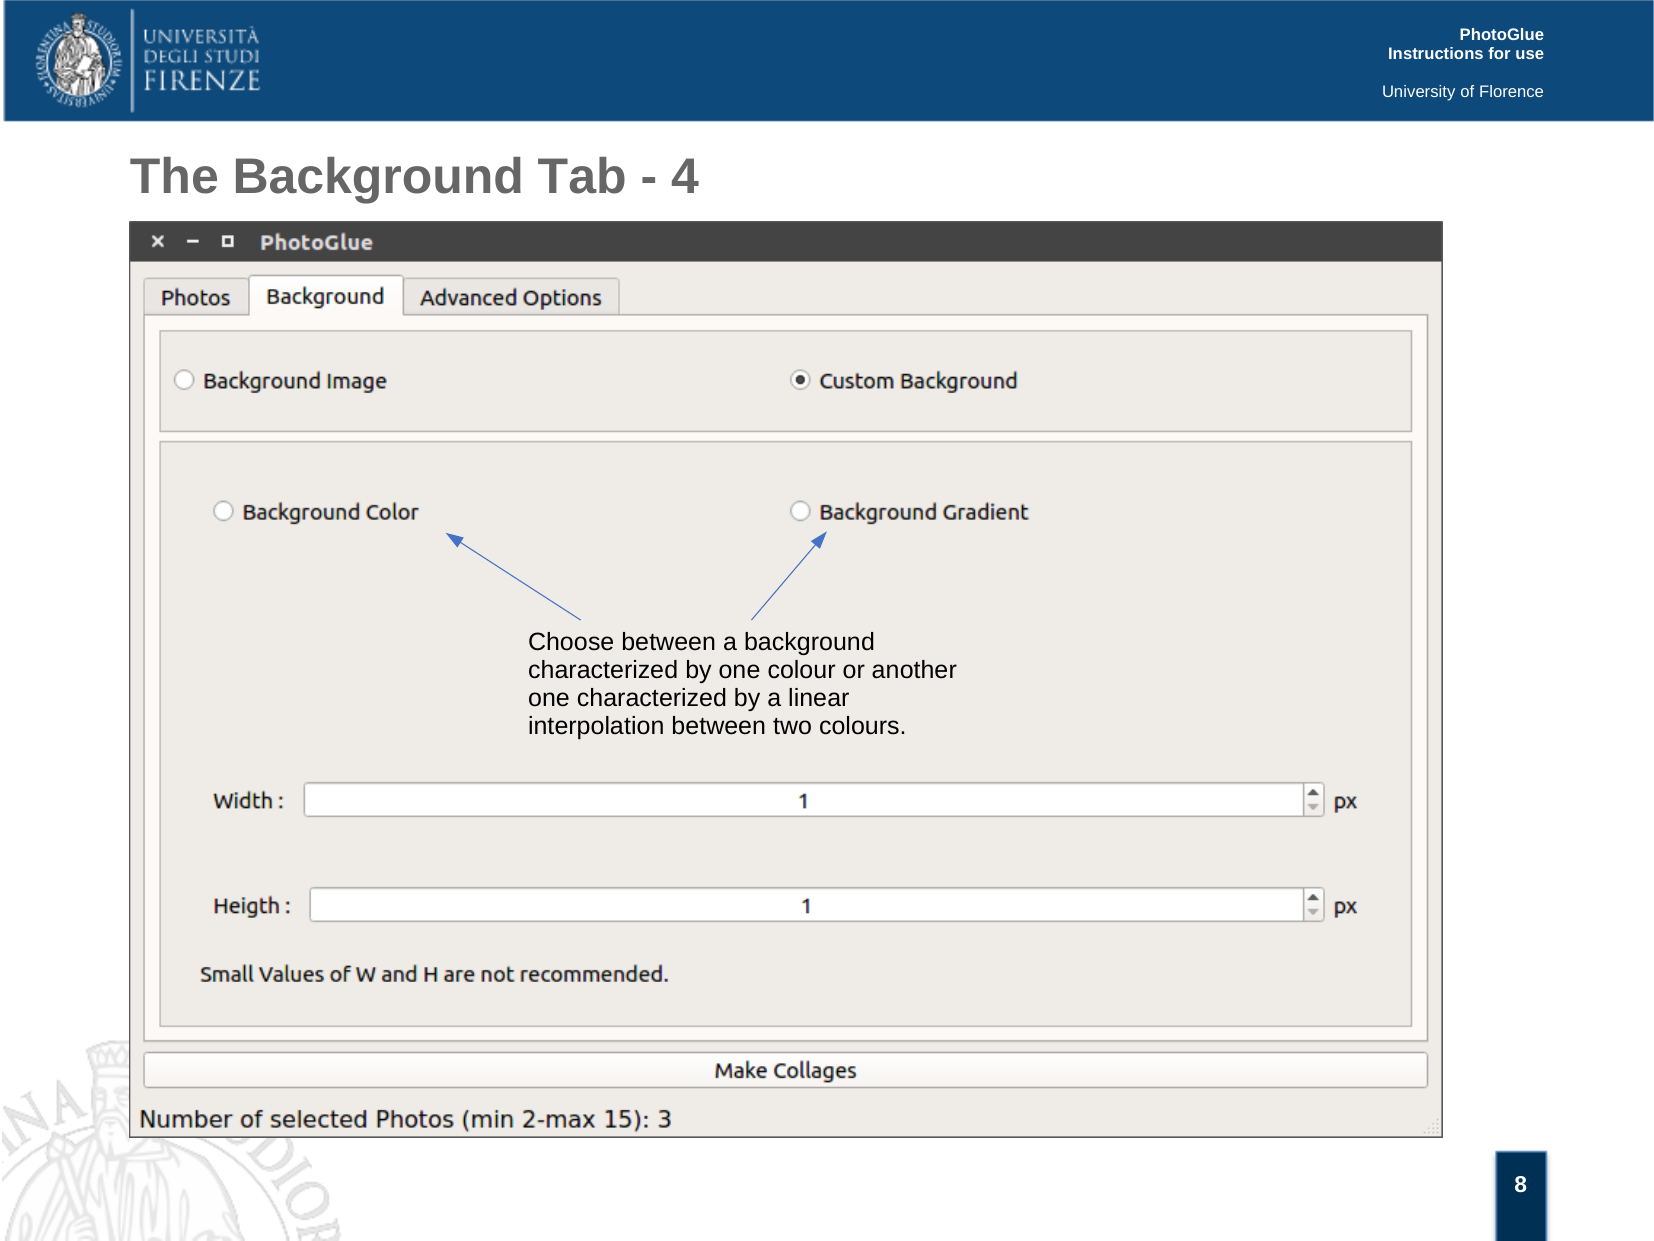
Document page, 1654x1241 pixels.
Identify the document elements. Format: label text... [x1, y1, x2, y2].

text_box PhotoGlue Instructions for use University of Florence [685, 24, 1548, 102]
text_box 8 [1505, 1160, 1536, 1208]
picture [2, 0, 1654, 1241]
text_box The Background Tab - 4 [129, 101, 993, 221]
text_box Choose between a background characterized by one colour or another one characterized by a linear interpolation between two colours. [513, 620, 1002, 757]
